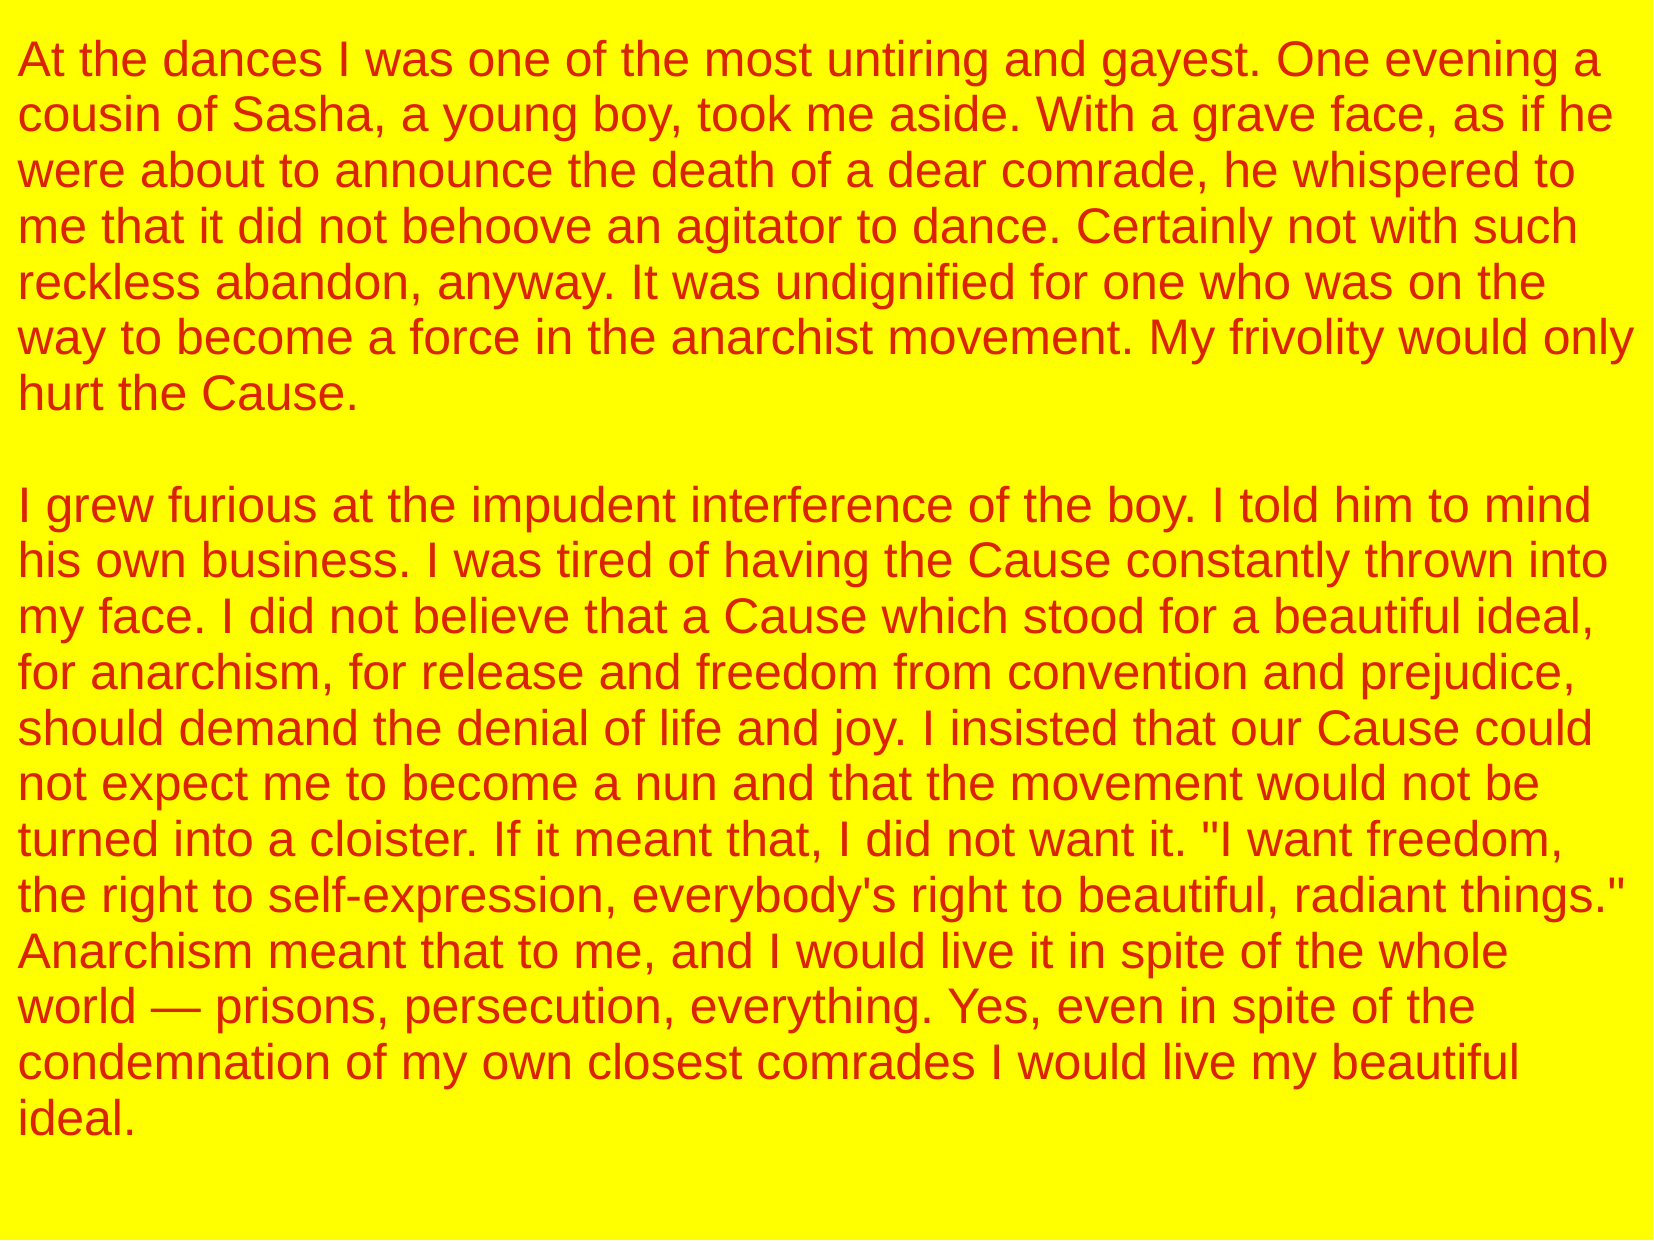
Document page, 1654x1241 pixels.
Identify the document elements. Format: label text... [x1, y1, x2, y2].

text_box At the dances I was one of the most untiring and gayest. One evening a cousin of Sasha, a young boy, took me aside. With a grave face, as if he were about to announce the death of a dear comrade, he whispered to me that it did not behoove an agitator to dance. Certainly not with such reckless abandon, anyway. It was undignified for one who was on the way to become a force in the anarchist movement. My frivolity would only hurt the Cause. I grew furious at the impudent interference of the boy. I told him to mind his own business. I was tired of having the Cause constantly thrown into my face. I did not believe that a Cause which stood for a beautiful ideal, for anarchism, for release and freedom from convention and prejudice, should demand the denial of life and joy. I insisted that our Cause could not expect me to become a nun and that the movement would not be turned into a cloister. If it meant that, I did not want it. "I want freedom, the right to self-expression, everybody's right to beautiful, radiant things." Anarchism meant that to me, and I would live it in spite of the whole world — prisons, persecution, everything. Yes, even in spite of the condemnation of my own closest comrades I would live my beautiful ideal. [2, 23, 1654, 1228]
